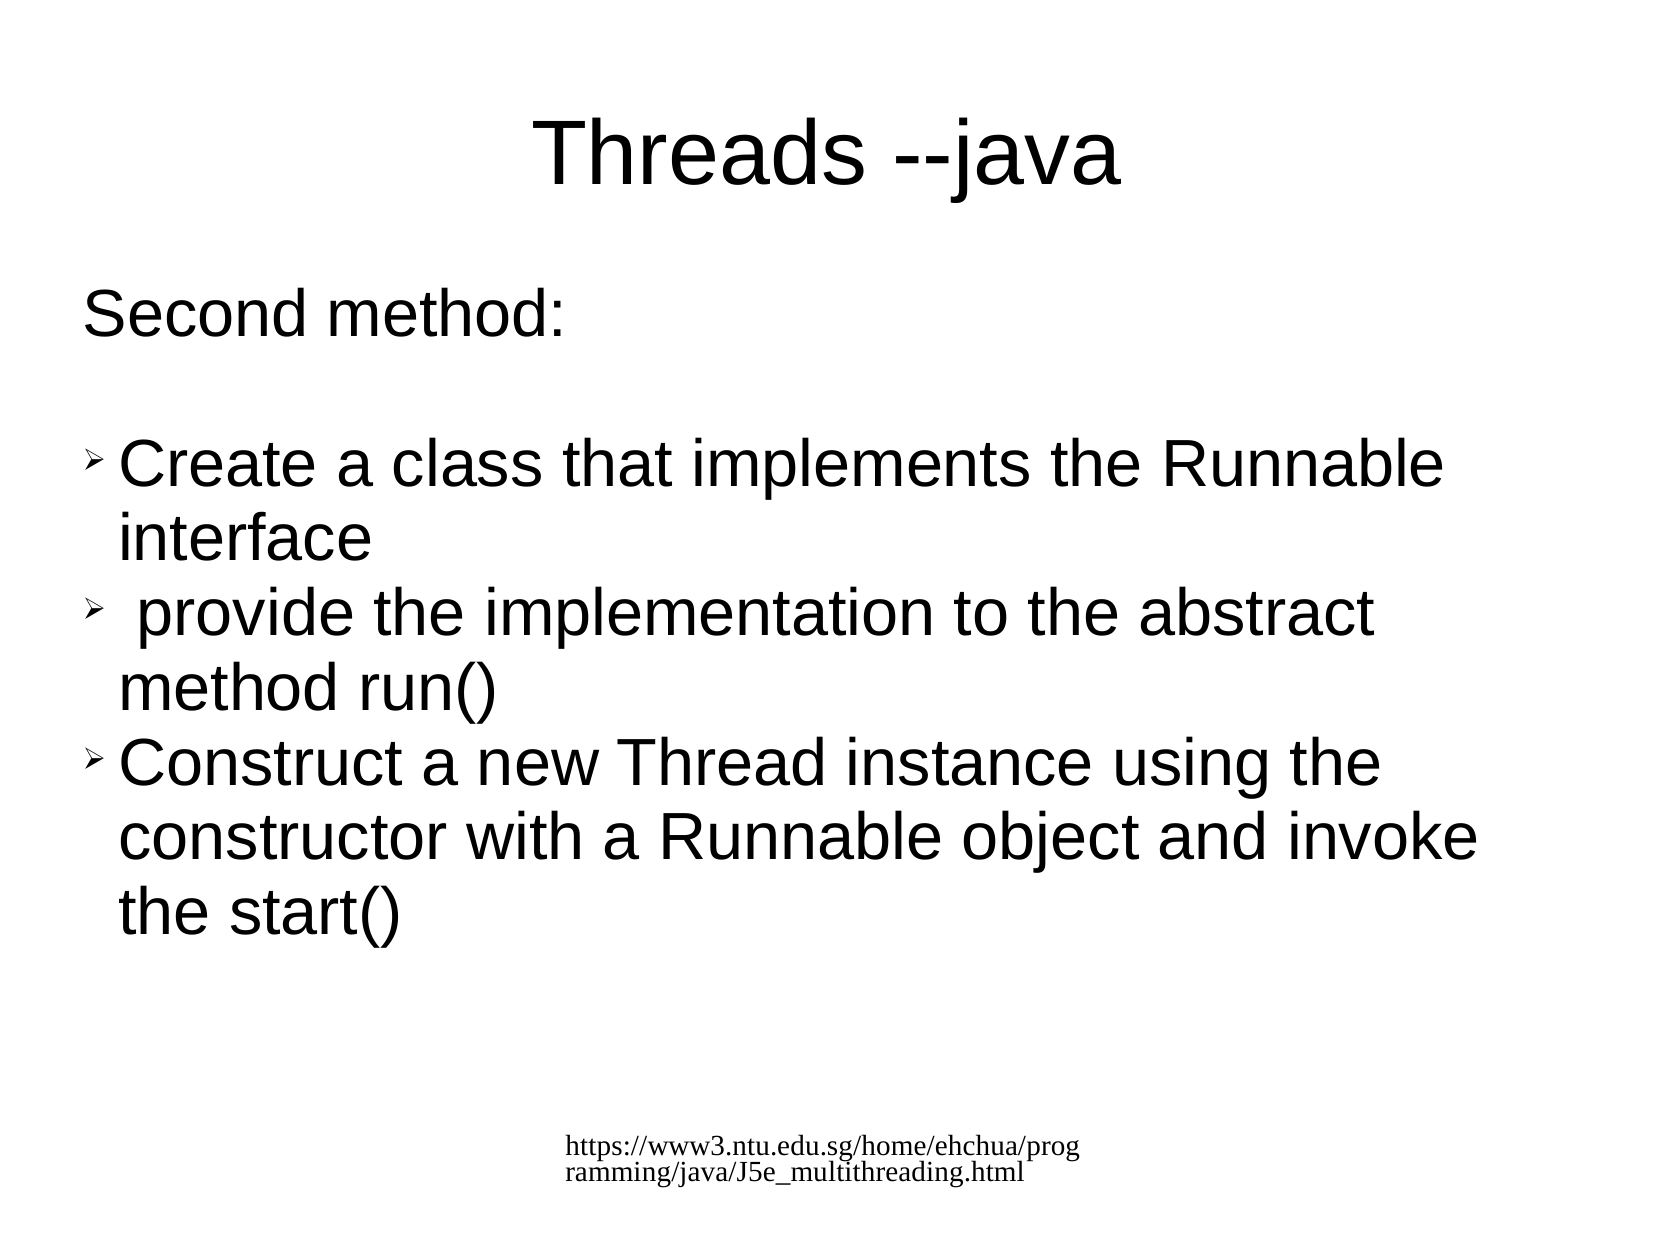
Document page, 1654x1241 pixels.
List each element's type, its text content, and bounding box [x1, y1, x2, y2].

subtitle Second method: Create a class that implements the Runnable interface provide the implementation to the abstract method run() Construct a new Thread instance using the constructor with a Runnable object and invoke the start() [82, 275, 1571, 1024]
title Threads --java [82, 49, 1571, 257]
